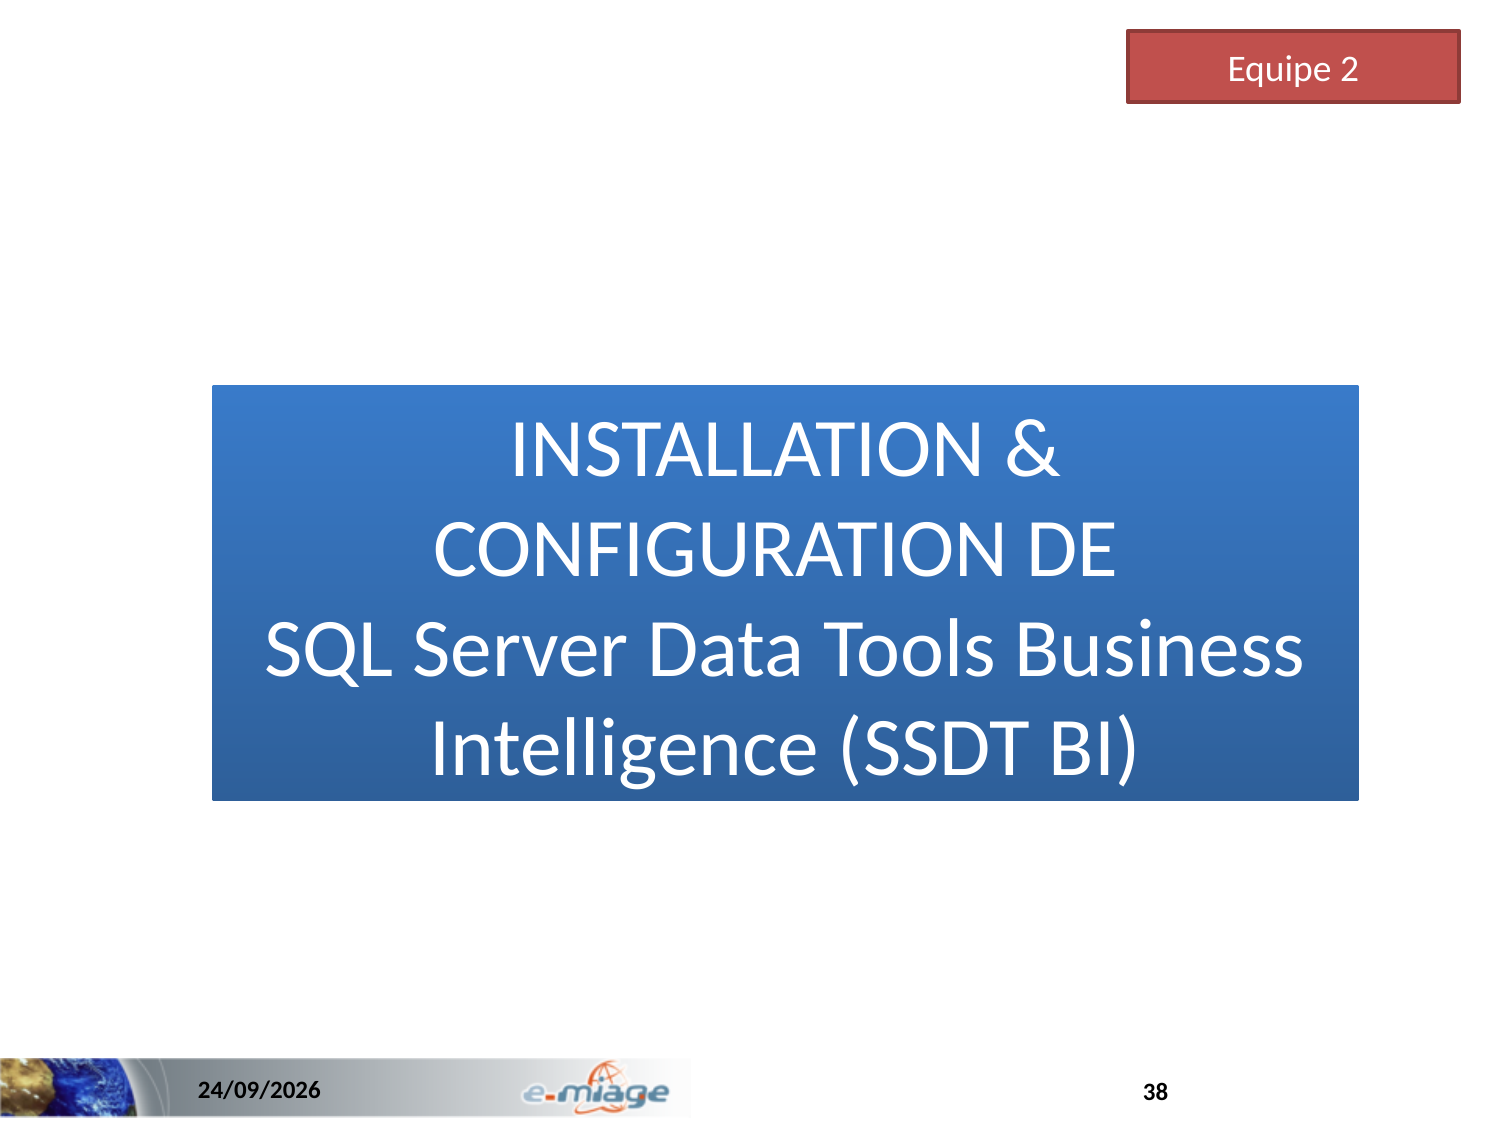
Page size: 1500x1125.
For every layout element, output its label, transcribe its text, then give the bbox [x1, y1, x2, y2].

picture [0, 1058, 691, 1118]
text_box Equipe 2 [1128, 30, 1459, 102]
text_box INSTALLATION & CONFIGURATION DE SQL Server Data Tools Business Intelligence (SSDT BI) [212, 385, 1359, 801]
